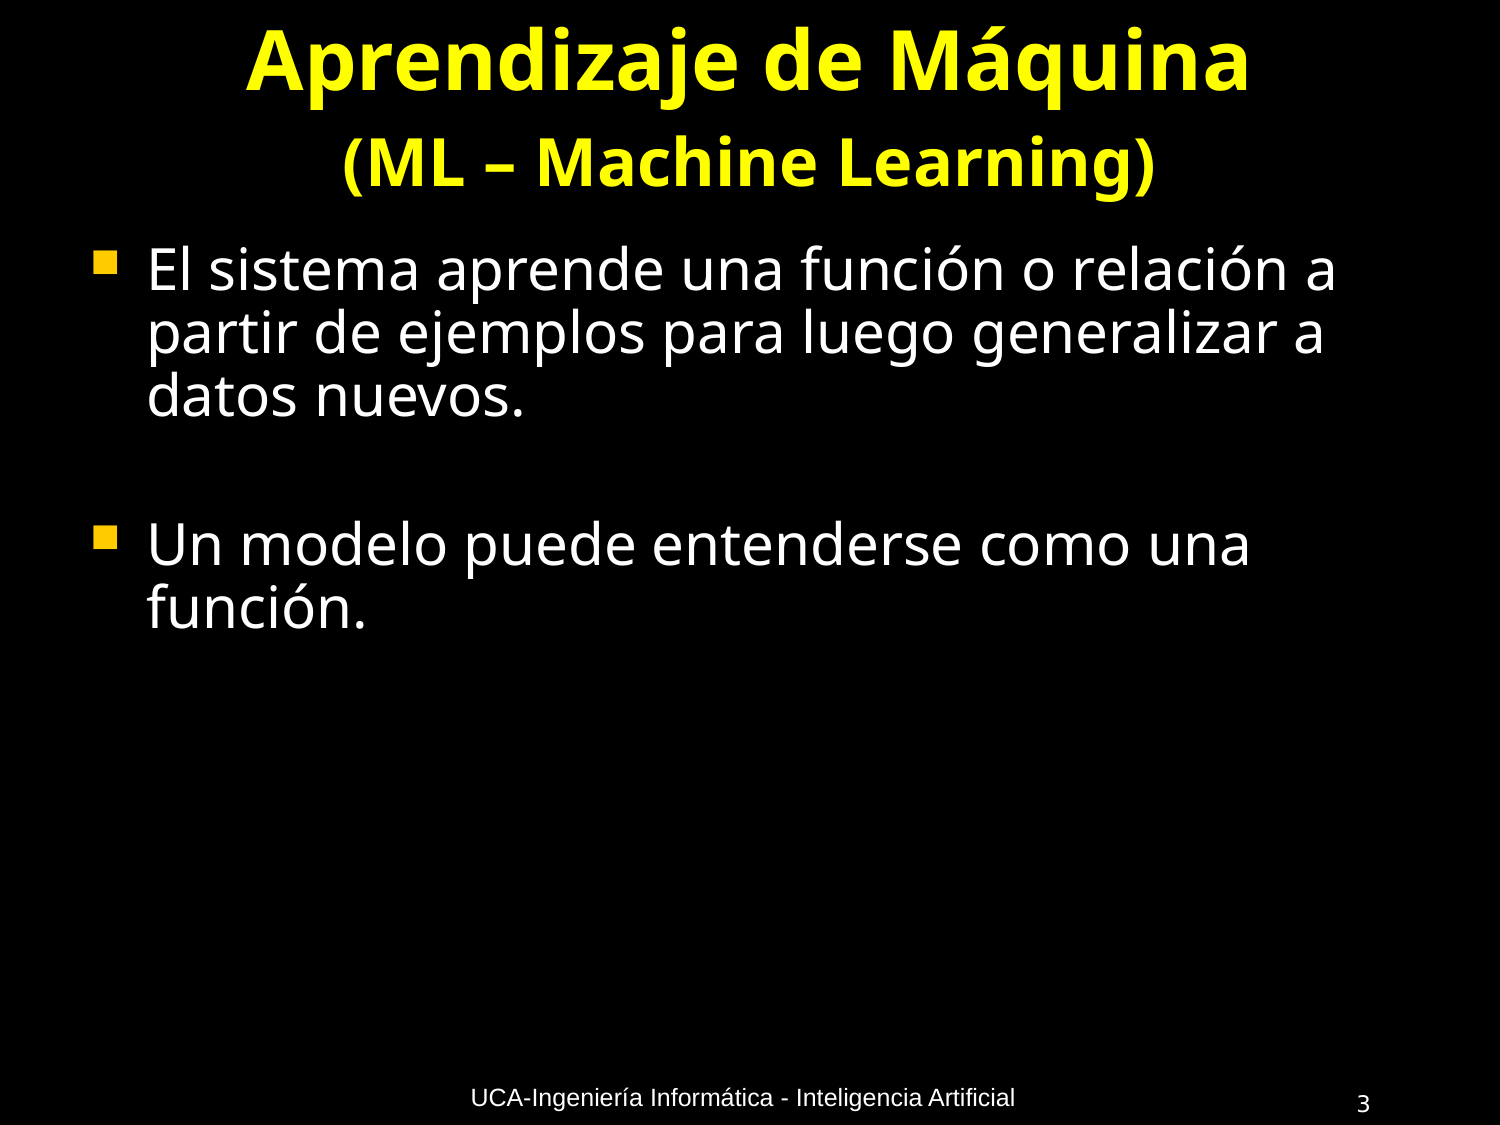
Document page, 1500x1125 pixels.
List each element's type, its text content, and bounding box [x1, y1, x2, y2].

list El sistema aprende una función o relación a partir de ejemplos para luego generalizar a datos nuevos. Un modelo puede entenderse como una función. [75, 232, 1426, 1051]
title Aprendizaje de Máquina (ML – Machine Learning) [75, 28, 1425, 179]
